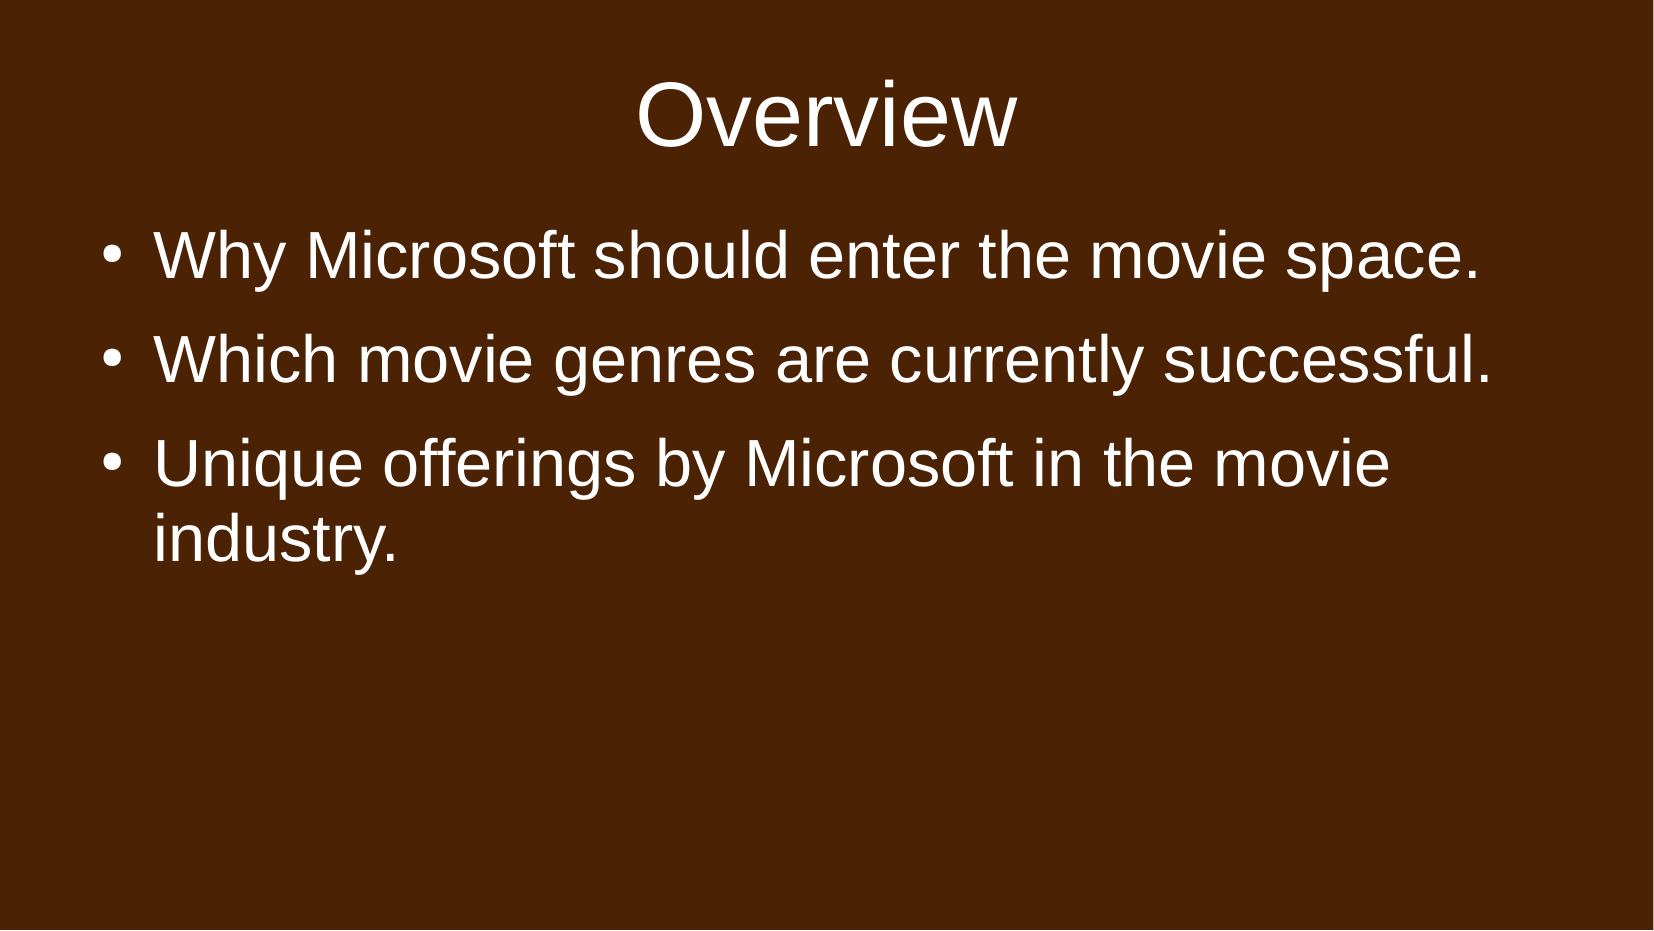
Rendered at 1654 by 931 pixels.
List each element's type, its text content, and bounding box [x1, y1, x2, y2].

list Why Microsoft should enter the movie space. Which movie genres are currently successful. Unique offerings by Microsoft in the movie industry. [82, 217, 1571, 758]
title Overview [82, 37, 1571, 193]
